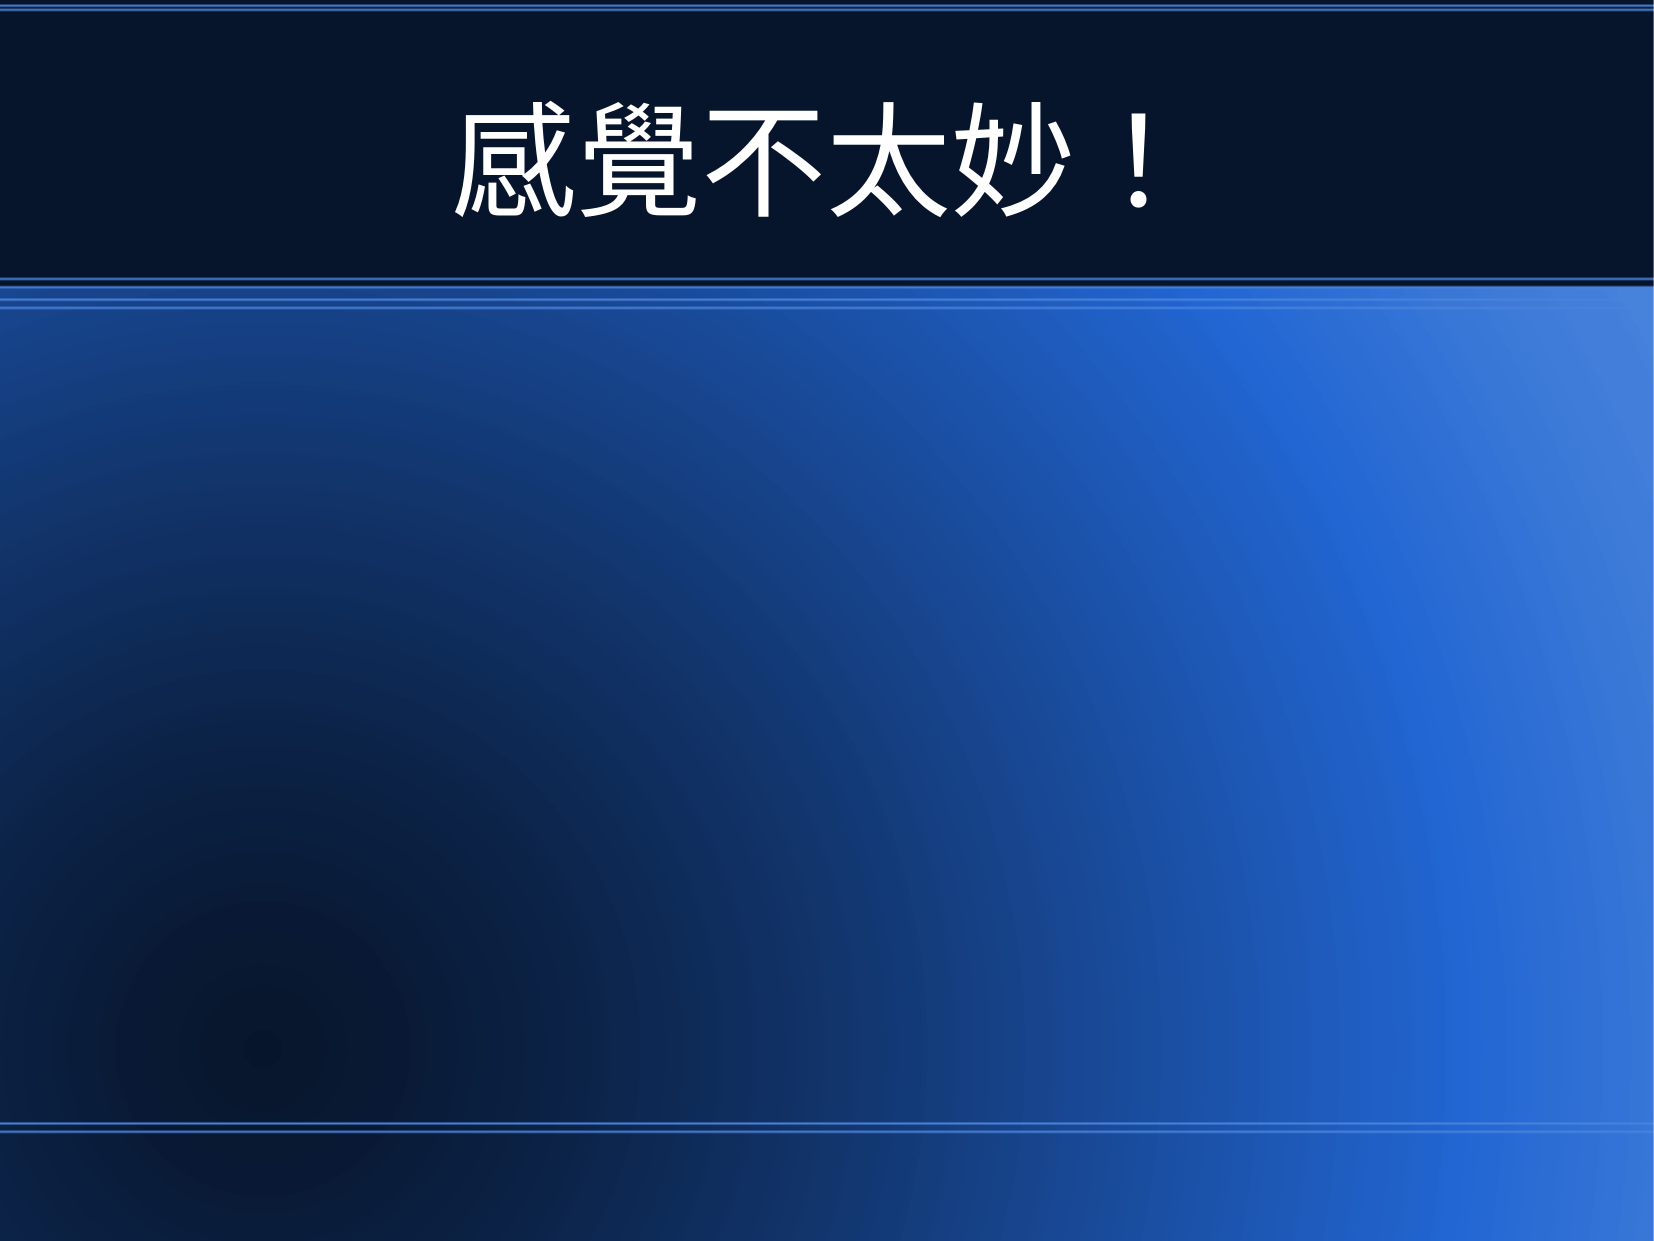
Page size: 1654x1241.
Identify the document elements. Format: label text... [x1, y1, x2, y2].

title 感覺不太妙！ [82, 49, 1571, 257]
picture [0, 0, 1654, 1241]
